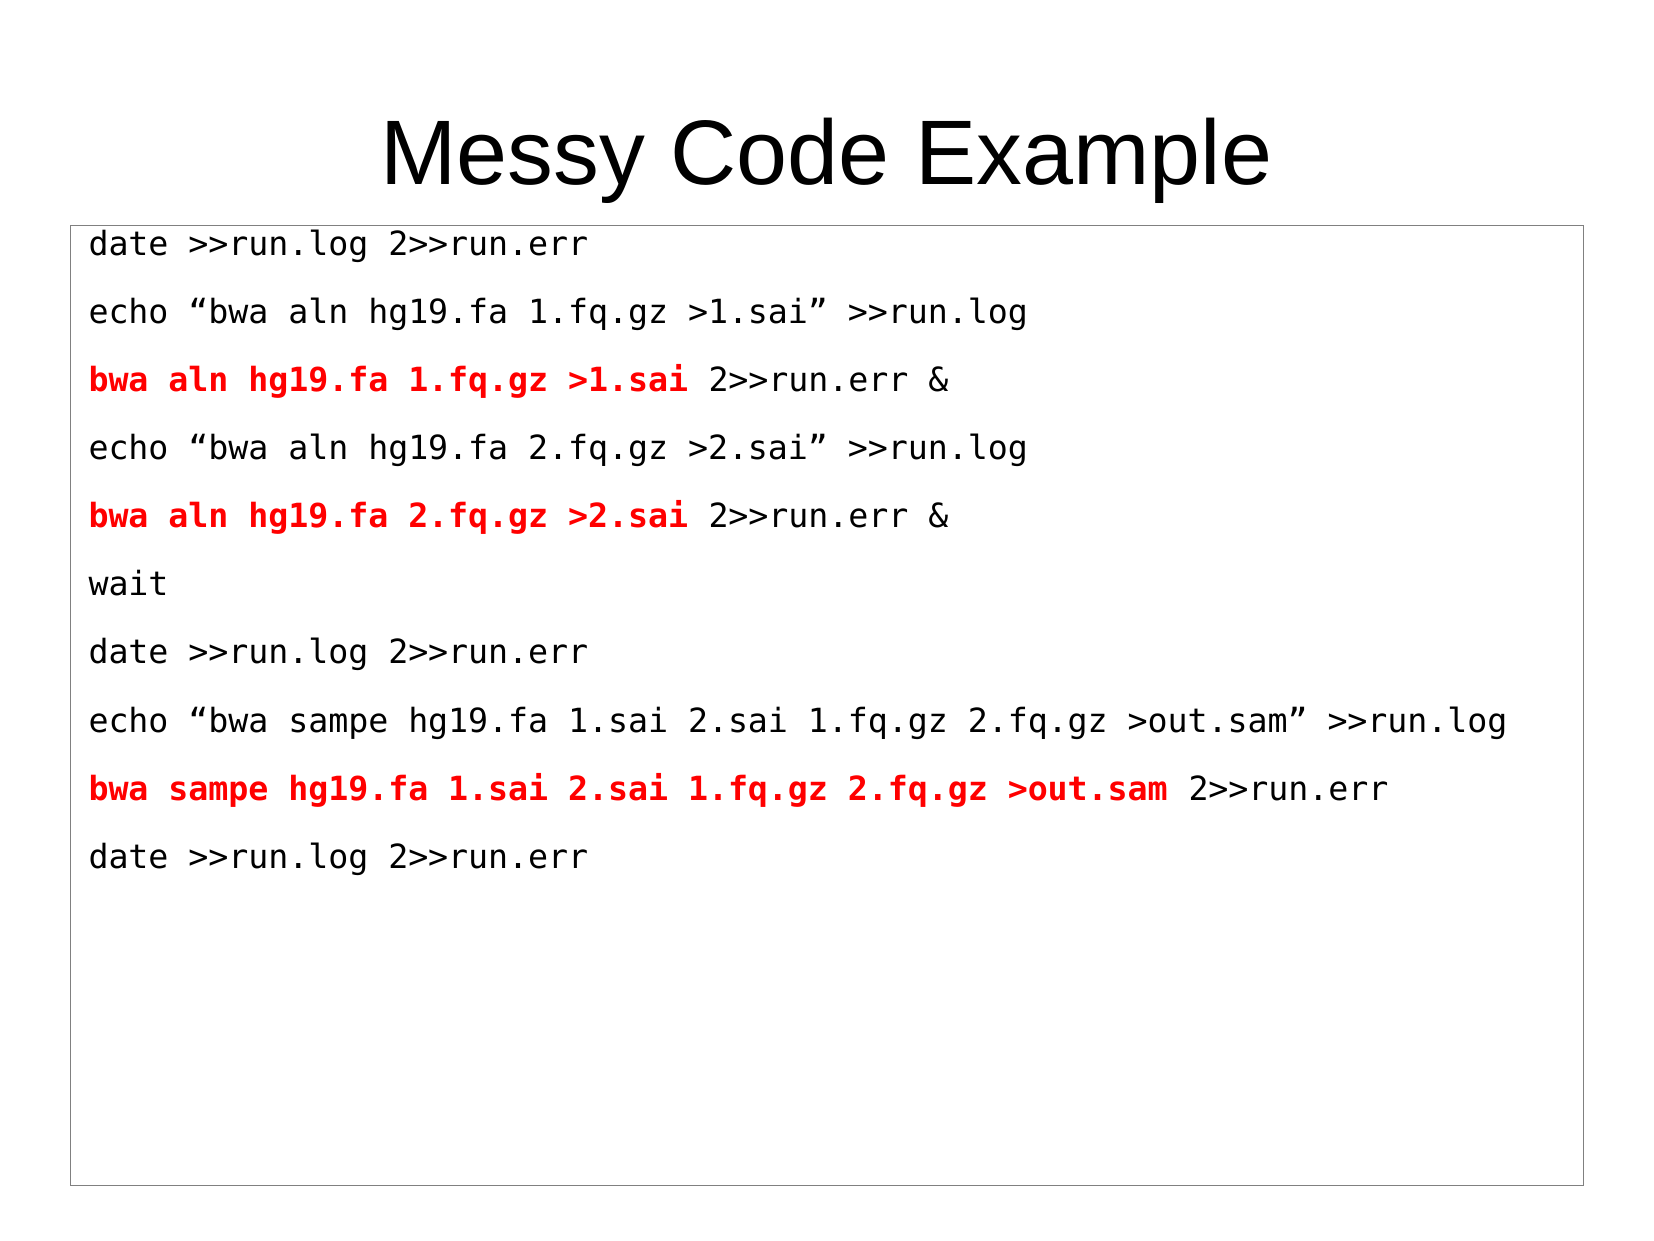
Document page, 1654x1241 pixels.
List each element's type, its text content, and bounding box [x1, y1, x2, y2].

title Messy Code Example [82, 49, 1571, 225]
list date >>run.log 2>>run.err echo “bwa aln hg19.fa 1.fq.gz >1.sai” >>run.log bwa aln hg19.fa 1.fq.gz >1.sai 2>>run.err & echo “bwa aln hg19.fa 2.fq.gz >2.sai” >>run.log bwa aln hg19.fa 2.fq.gz >2.sai 2>>run.err & wait date >>run.log 2>>run.err echo “bwa sampe hg19.fa 1.sai 2.sai 1.fq.gz 2.fq.gz >out.sam” >>run.log bwa sampe hg19.fa 1.sai 2.sai 1.fq.gz 2.fq.gz >out.sam 2>>run.err date >>run.log 2>>run.err [70, 225, 1584, 1186]
